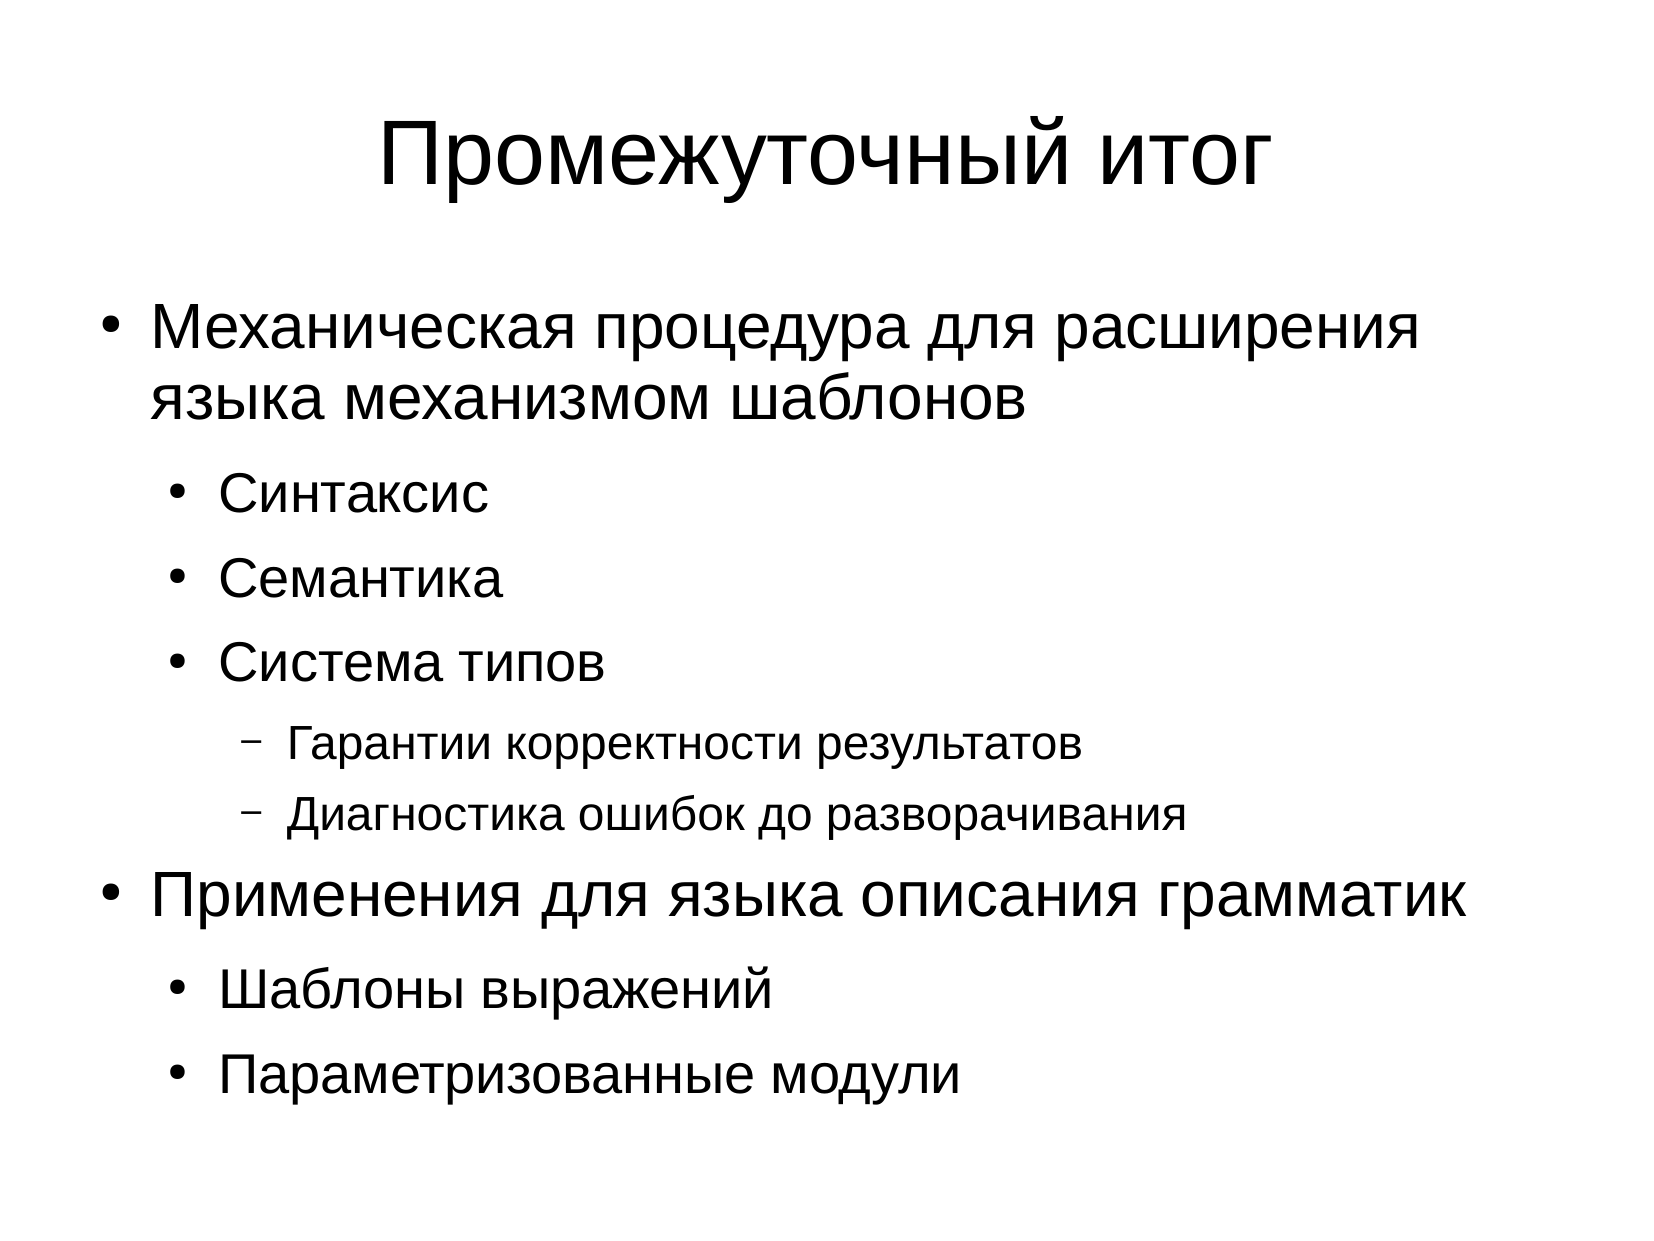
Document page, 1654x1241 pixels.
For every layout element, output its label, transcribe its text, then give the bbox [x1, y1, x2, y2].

list Механическая процедура для расширения языка механизмом шаблонов Синтаксис Семантика Система типов Гарантии корректности результатов Диагностика ошибок до разворачивания Применения для языка описания грамматик Шаблоны выражений Параметризованные модули [82, 290, 1571, 1109]
title Промежуточный итог [82, 56, 1571, 250]
